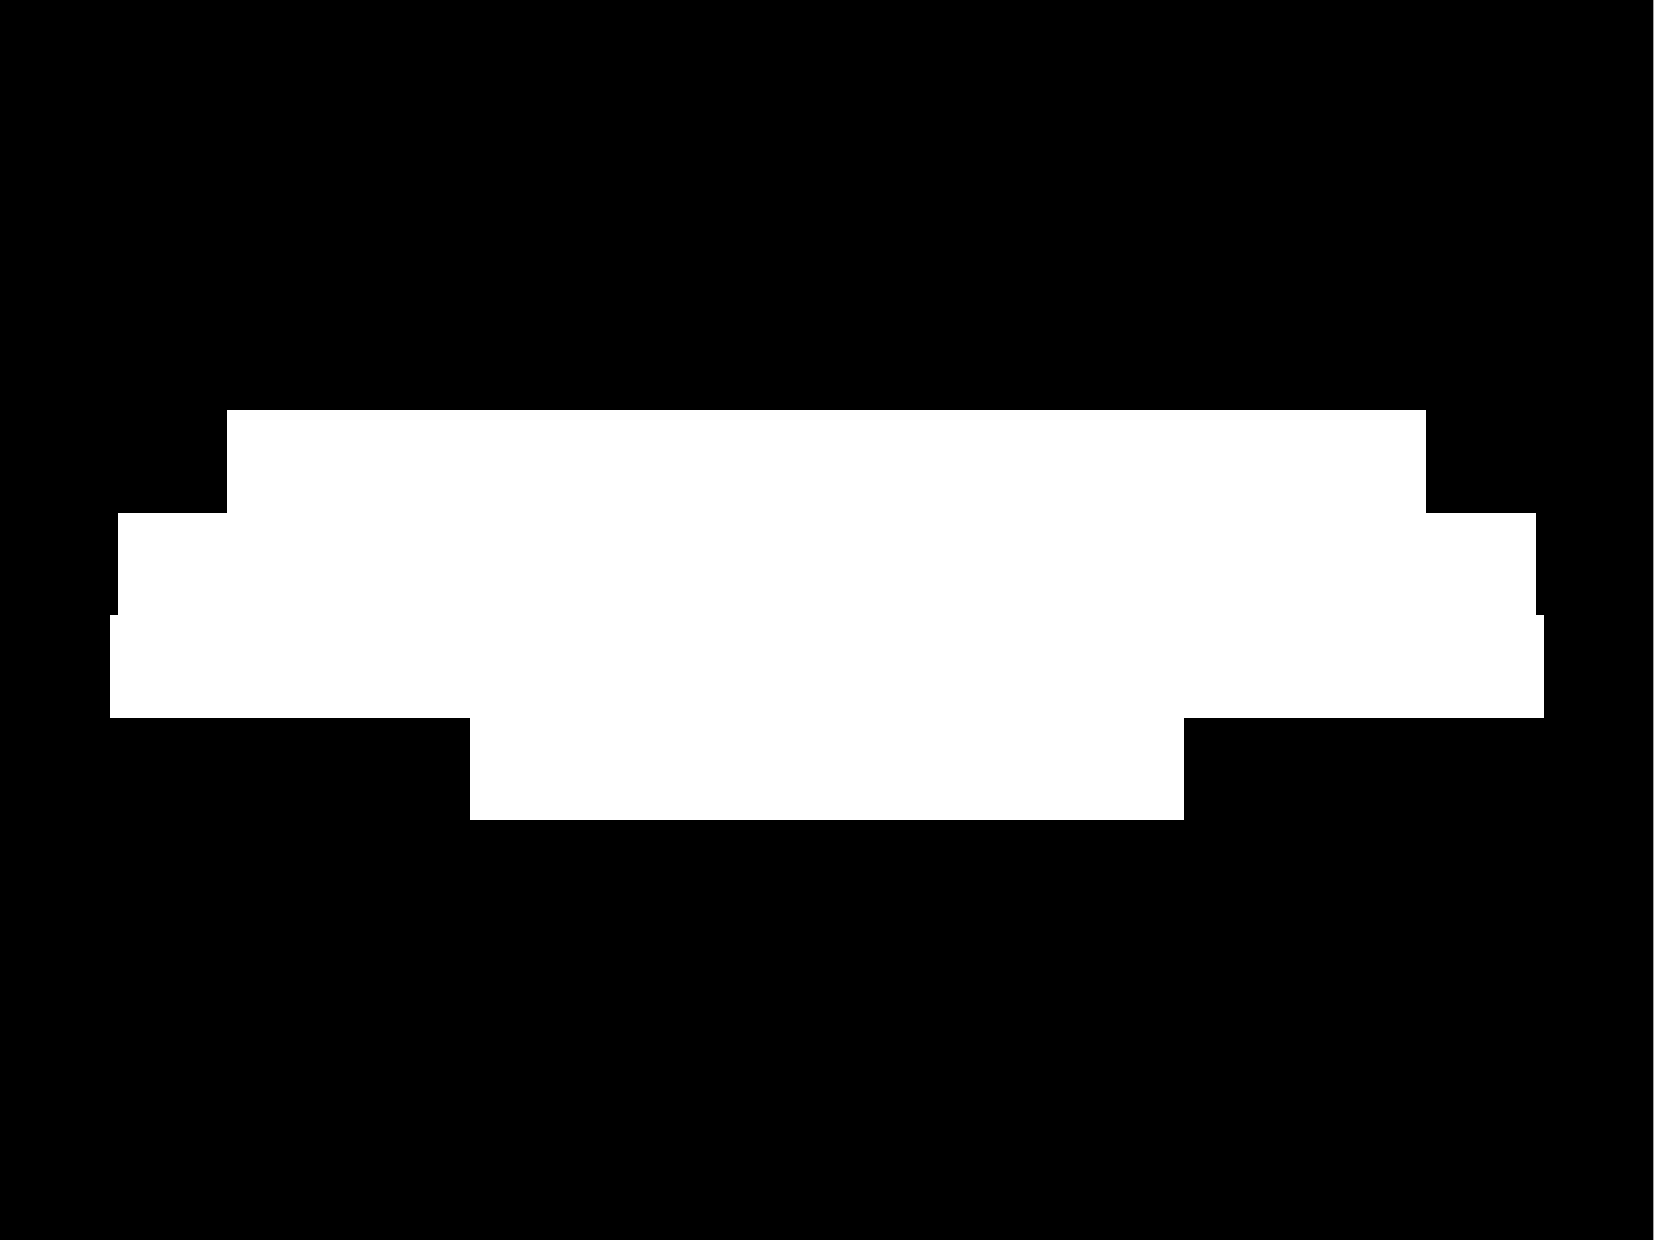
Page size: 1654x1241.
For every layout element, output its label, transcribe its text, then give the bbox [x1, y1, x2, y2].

subtitle Adorado, Exaltado, Poderoso Magnificado,Jesus Cristo, Glorioso No grande dia esperado vou louvar Santo é o Senhor [82, 49, 1571, 1182]
